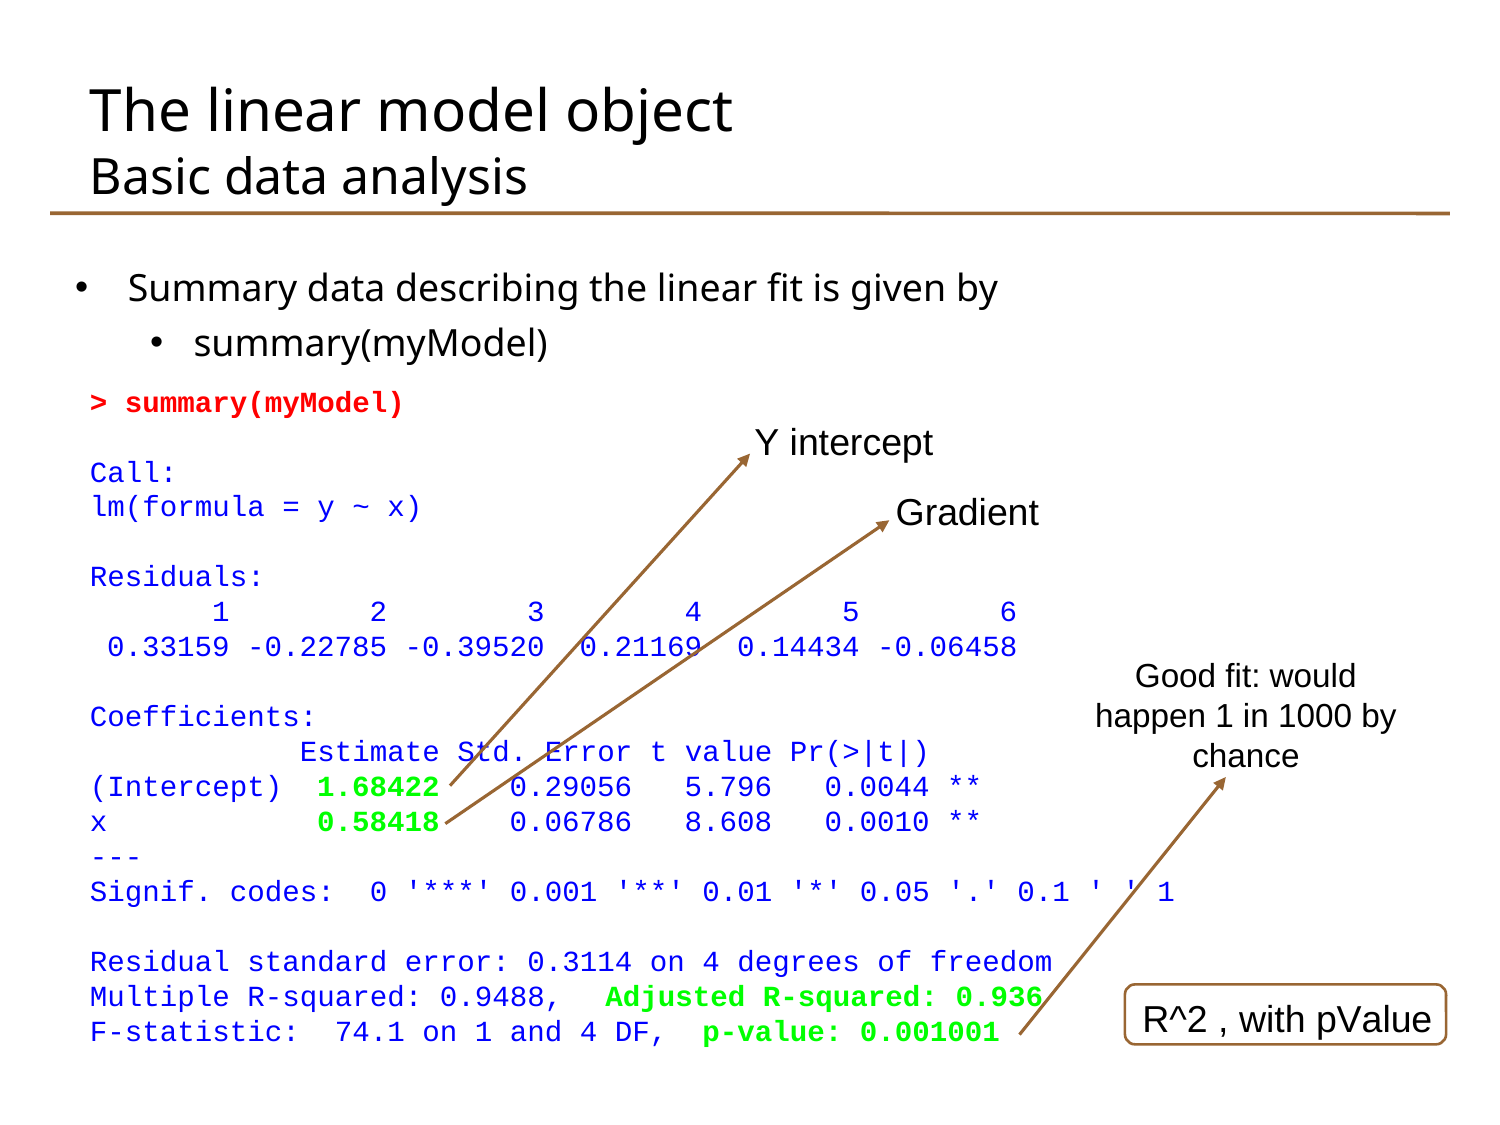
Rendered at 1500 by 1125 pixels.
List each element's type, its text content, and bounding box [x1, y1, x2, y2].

text_box Y intercept [739, 410, 950, 471]
text_box R^2 , with pValue [1124, 984, 1447, 1045]
text_box Good fit: would happen 1 in 1000 by chance [1071, 647, 1422, 785]
text_box Summary data describing the linear fit is given by summary(myModel) [75, 263, 1425, 984]
text_box > summary(myModel) Call: lm(formula = y ~ x)‏ Residuals: 1 2 3 4 5 6 0.33159 -0.22785 -0.39520 0.21169 0.14434 -0.06458 Coefficients: Estimate Std. Error t value Pr(>|t|) (Intercept) 1.68422 0.29056 5.796 0.0044 ** x 0.58418 0.06786 8.608 0.0010 ** --- Signif. codes: 0 '***' 0.001 '**' 0.01 '*' 0.05 '.' 0.1 ' ' 1 Residual standard error: 0.3114 on 4 degrees of freedom Multiple R-squared: 0.9488, Adjusted R-squared: 0.936 F-statistic: 74.1 on 1 and 4 DF, p-value: 0.001001 [74, 375, 1208, 1055]
text_box Gradient [880, 480, 1055, 541]
text_box The linear model object Basic data analysis [75, 44, 1425, 233]
